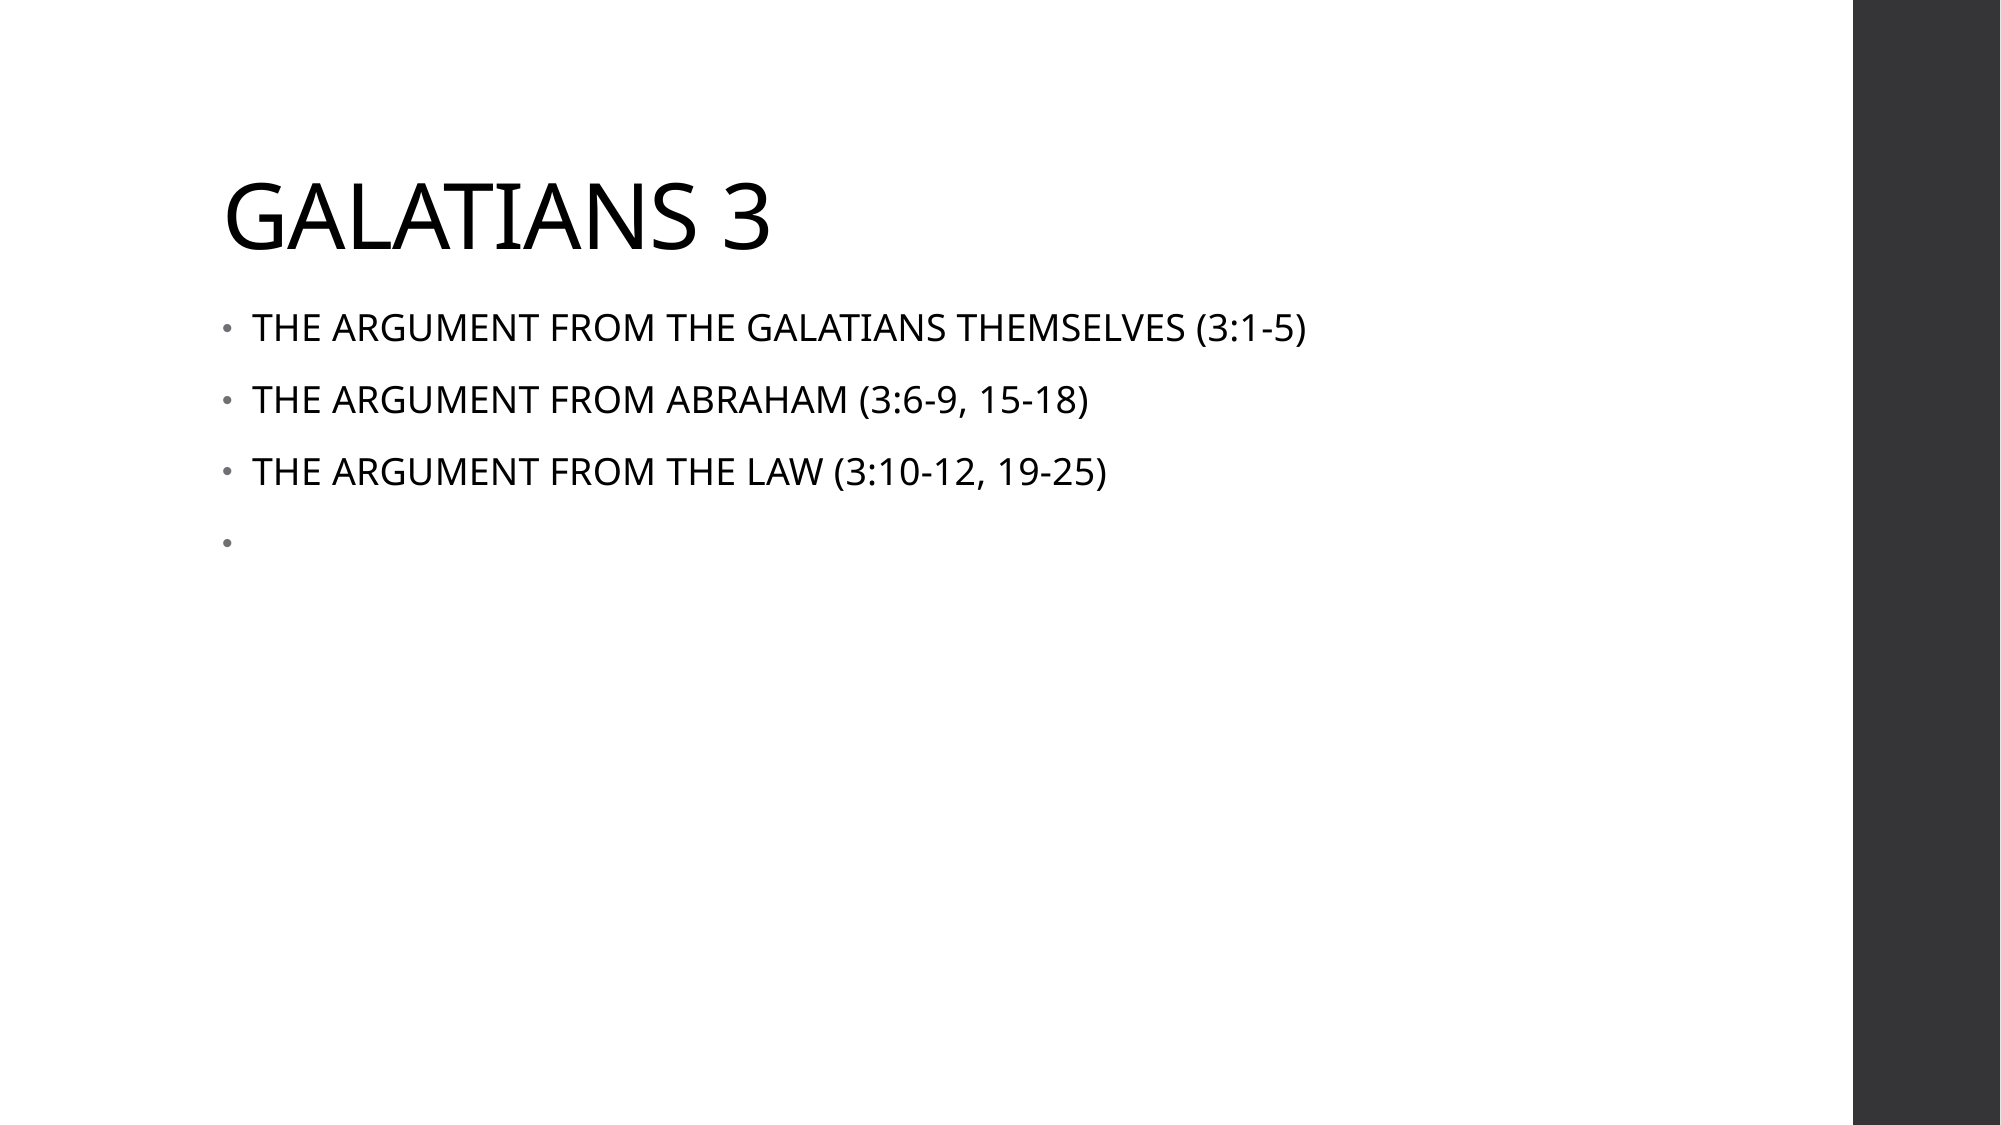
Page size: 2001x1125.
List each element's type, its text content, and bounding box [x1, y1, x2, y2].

list THE ARGUMENT FROM THE GALATIANS THEMSELVES (3:1-5) THE ARGUMENT FROM ABRAHAM (3:6-9, 15-18) THE ARGUMENT FROM THE LAW (3:10-12, 19-25) [206, 299, 1617, 1014]
title GALATIANS 3 [206, 60, 1797, 278]
